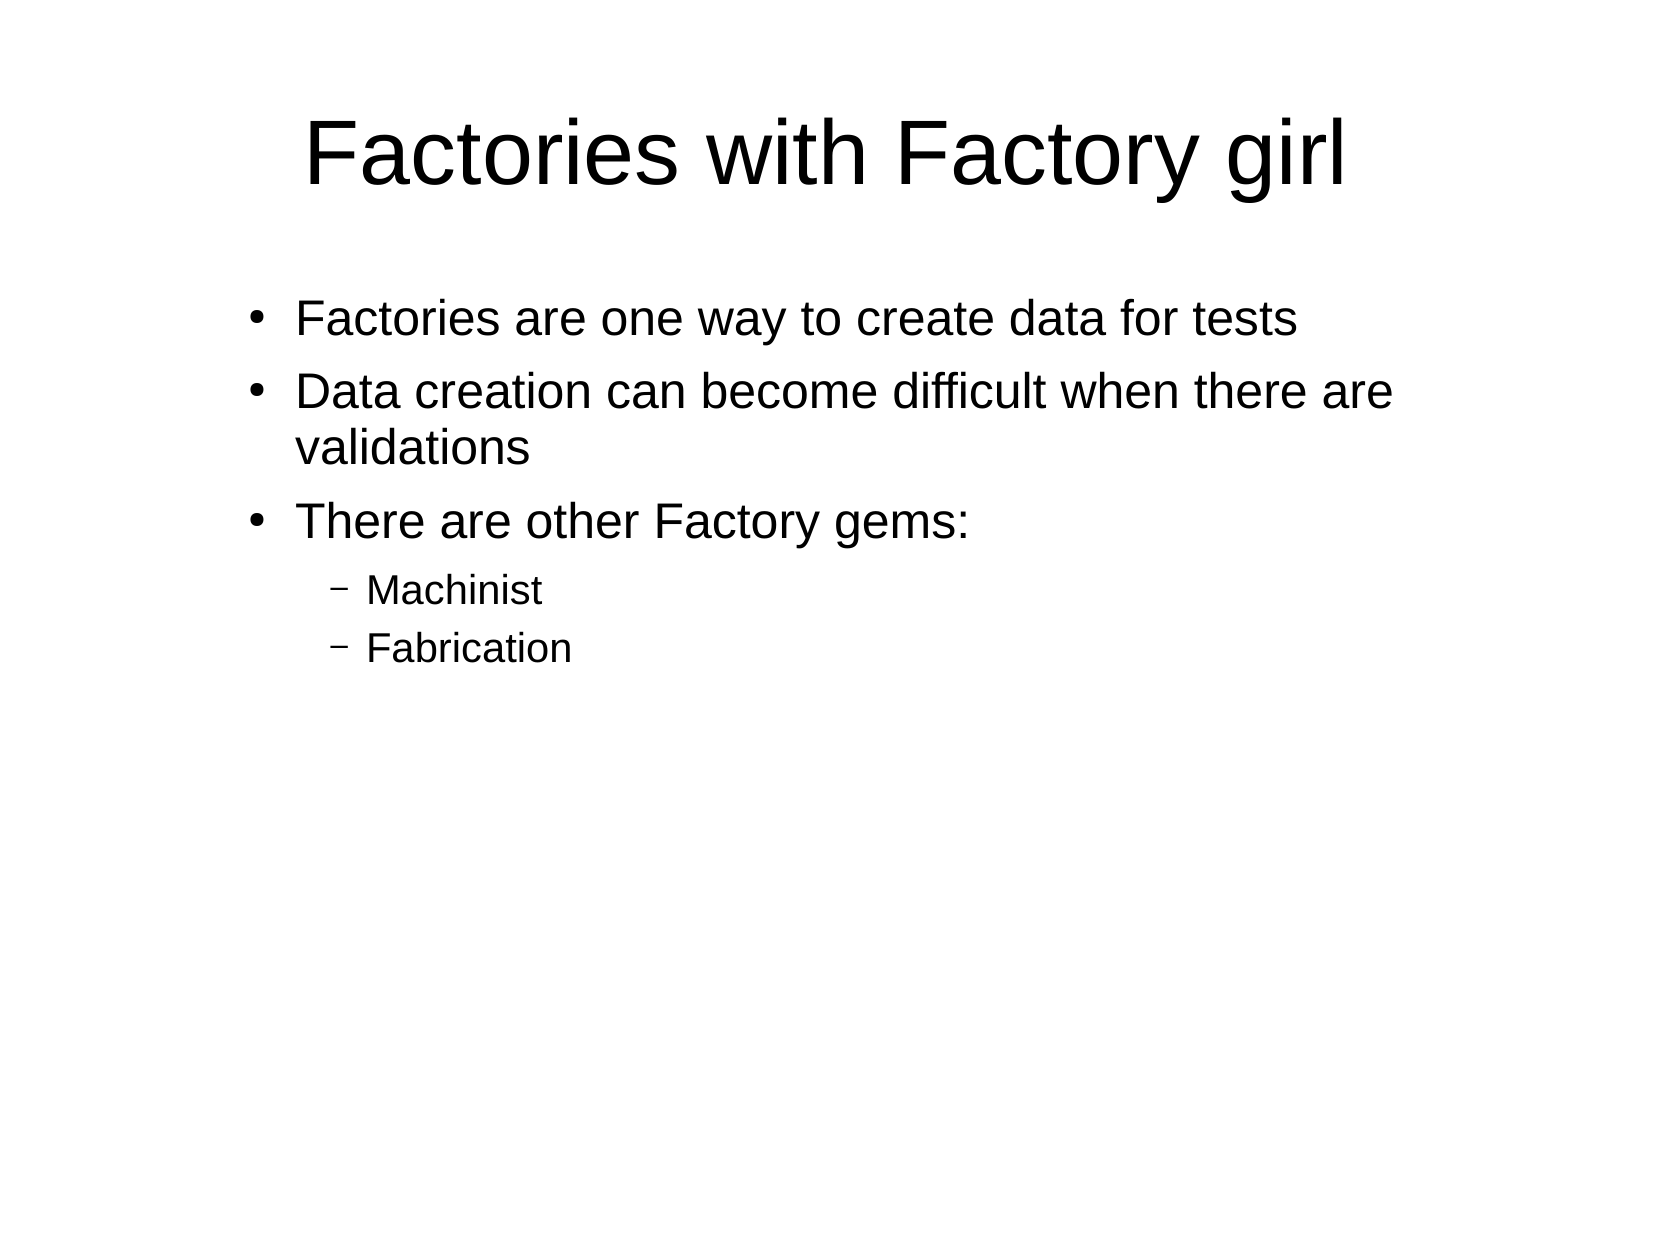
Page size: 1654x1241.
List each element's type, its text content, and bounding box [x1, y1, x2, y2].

list Factories are one way to create data for tests Data creation can become difficult when there are validations There are other Factory gems: Machinist Fabrication [82, 290, 1571, 1109]
title Factories with Factory girl [82, 49, 1571, 257]
